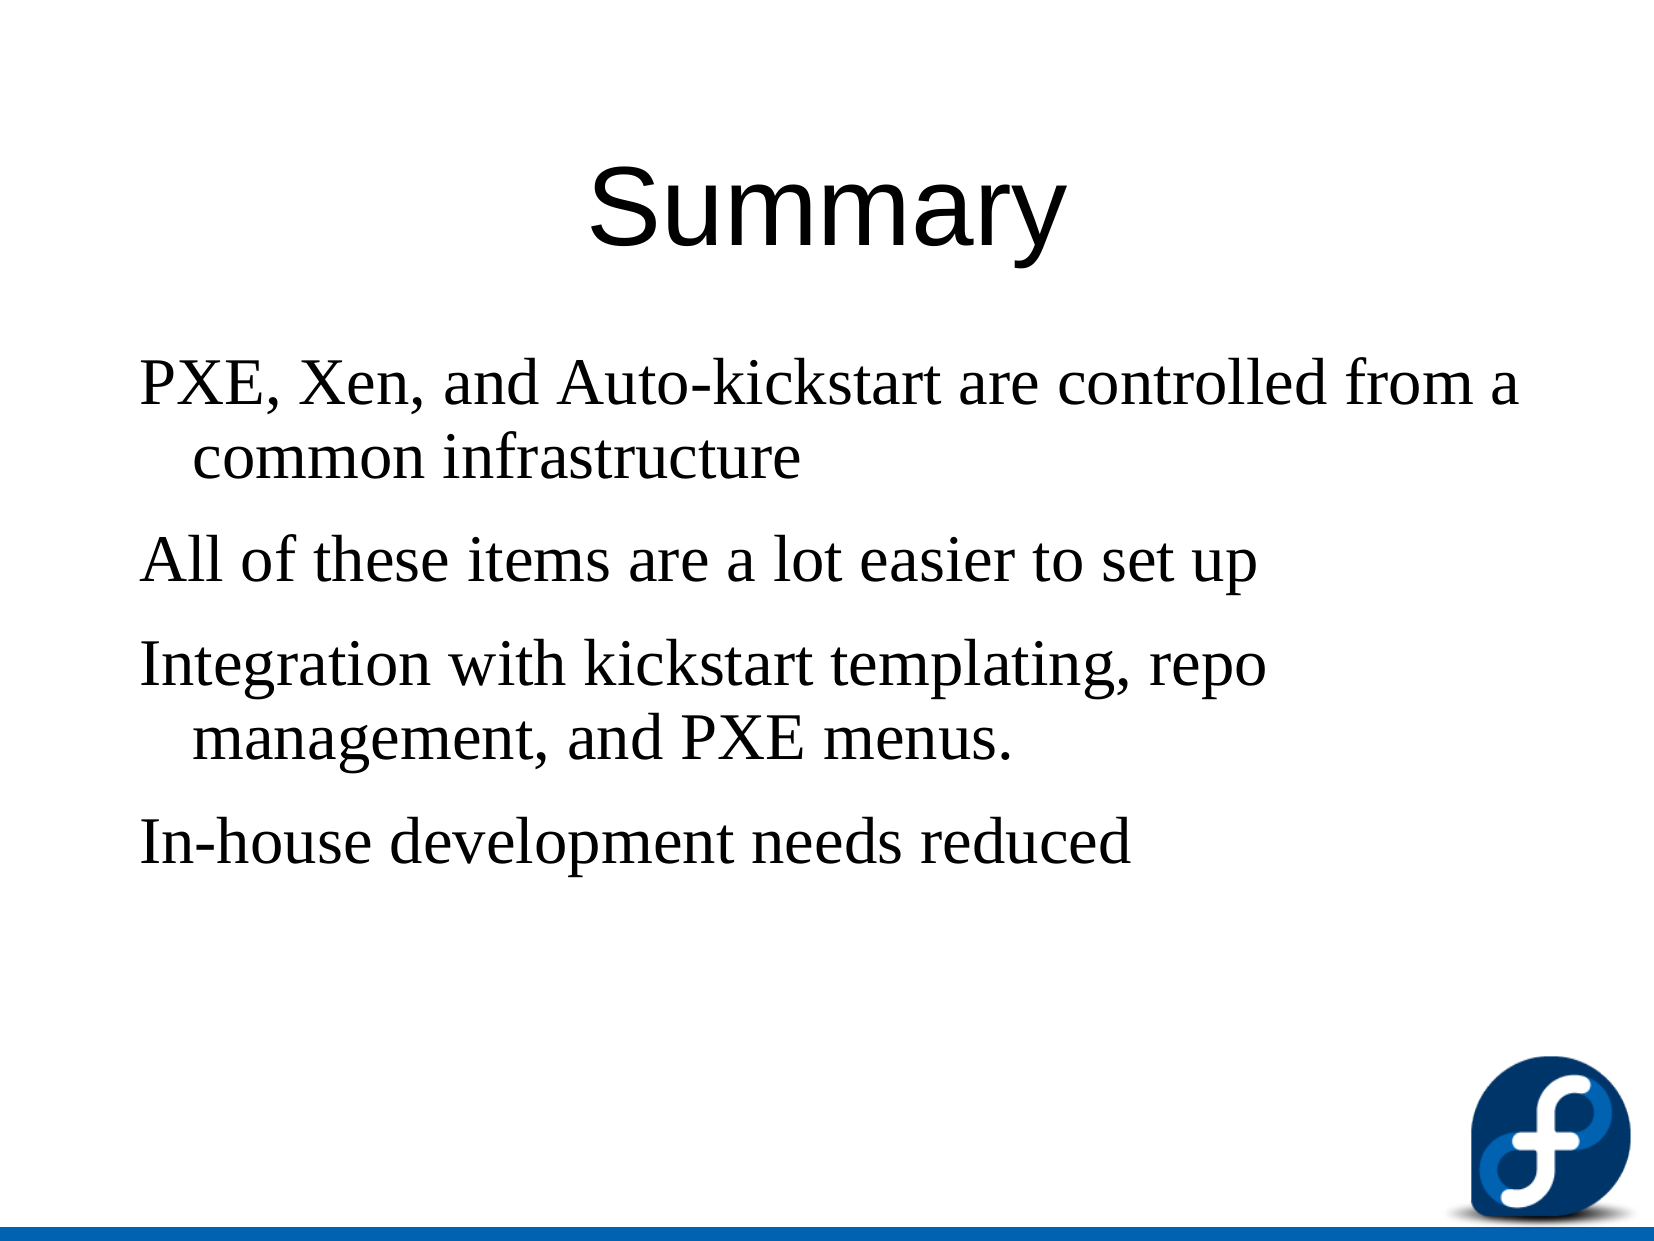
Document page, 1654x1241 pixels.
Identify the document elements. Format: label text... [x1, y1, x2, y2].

list PXE, Xen, and Auto-kickstart are controlled from a common infrastructure All of these items are a lot easier to set up Integration with kickstart templating, repo management, and PXE menus. In-house development needs reduced [121, 344, 1534, 1127]
picture [1438, 1055, 1645, 1229]
title Summary [121, 102, 1534, 310]
